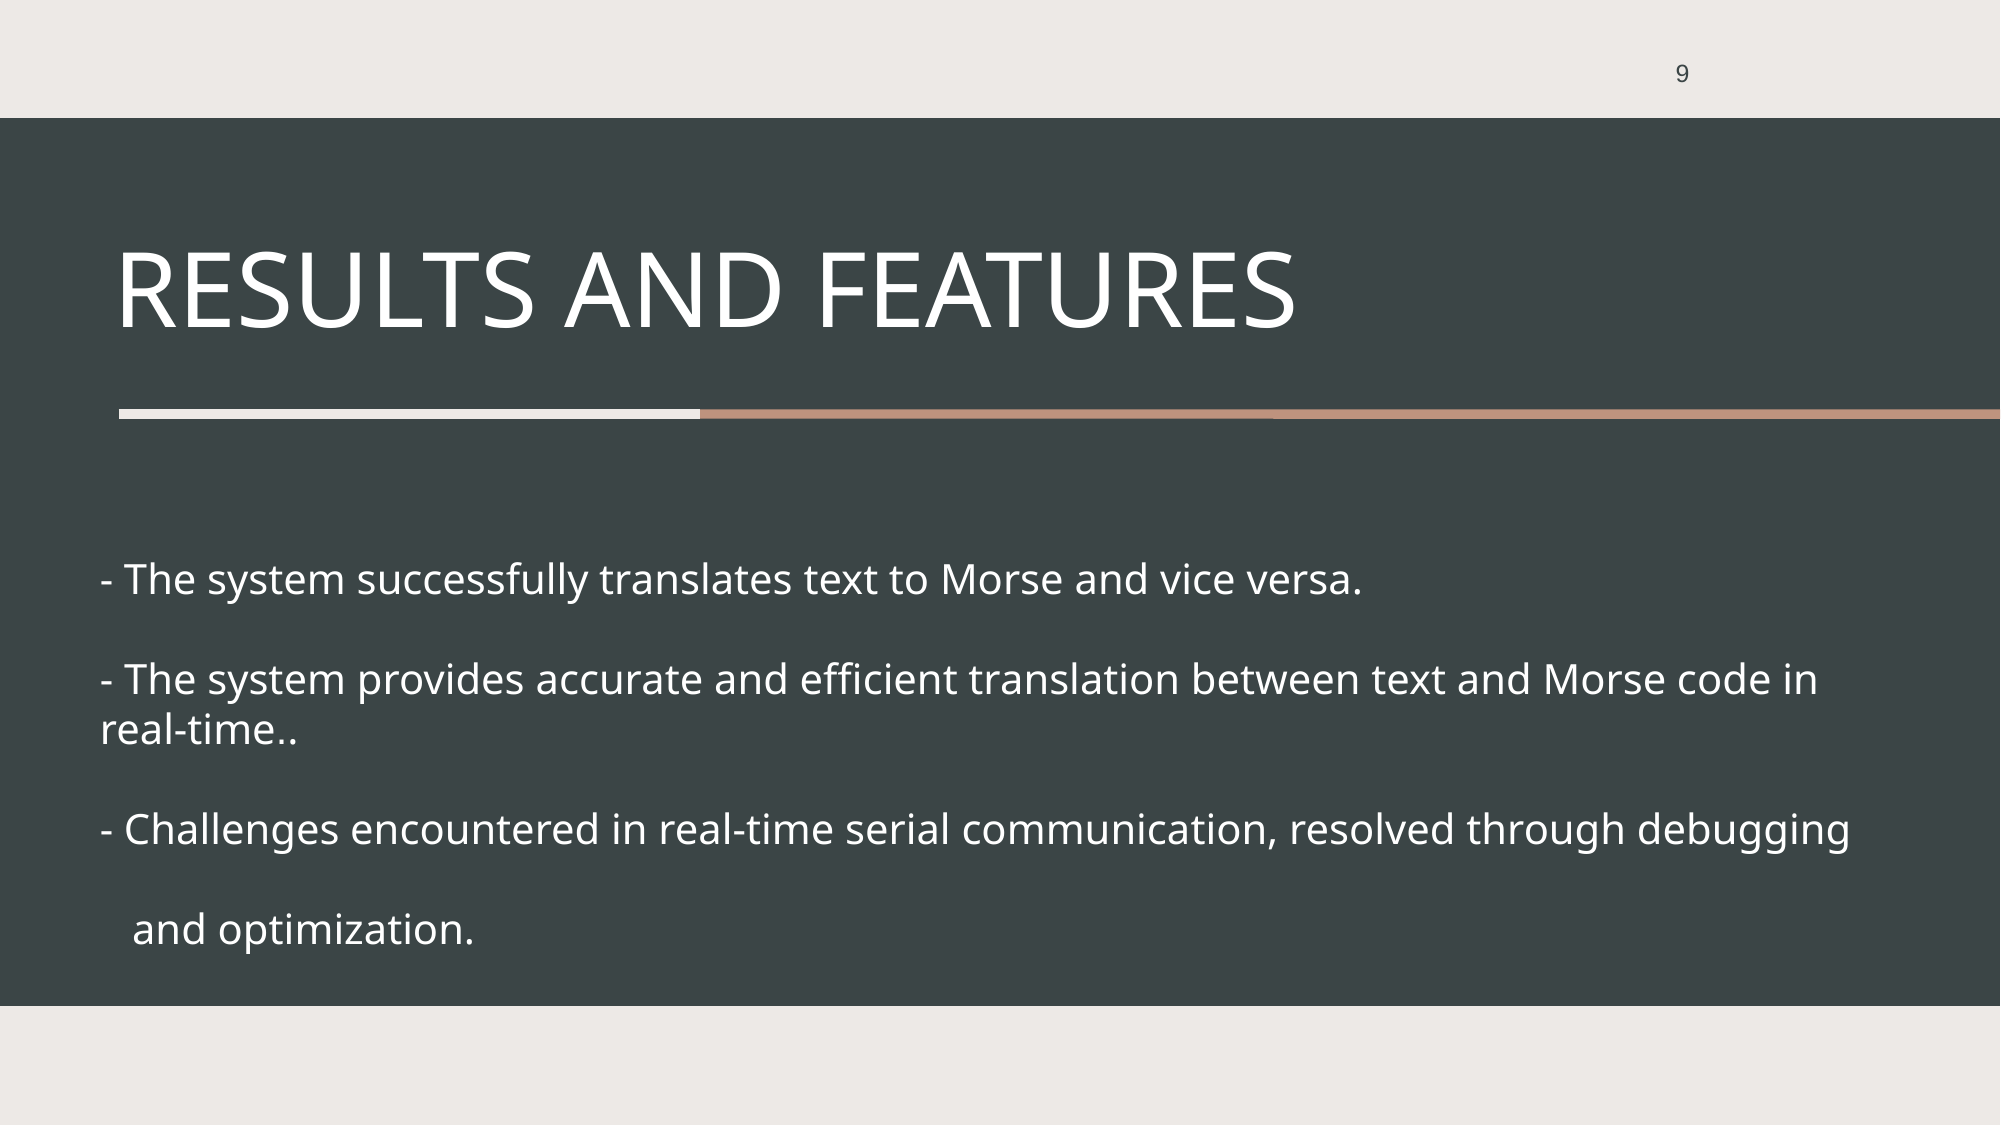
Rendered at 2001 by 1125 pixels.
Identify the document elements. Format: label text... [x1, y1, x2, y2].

text_box - The system successfully translates text to Morse and vice versa. - The system provides accurate and efficient translation between text and Morse code in real-time.. - Challenges encountered in real-time serial communication, resolved through debugging and optimization. [84, 450, 1881, 949]
text_box [1660, 49, 1936, 95]
title Results and features [98, 239, 1824, 335]
